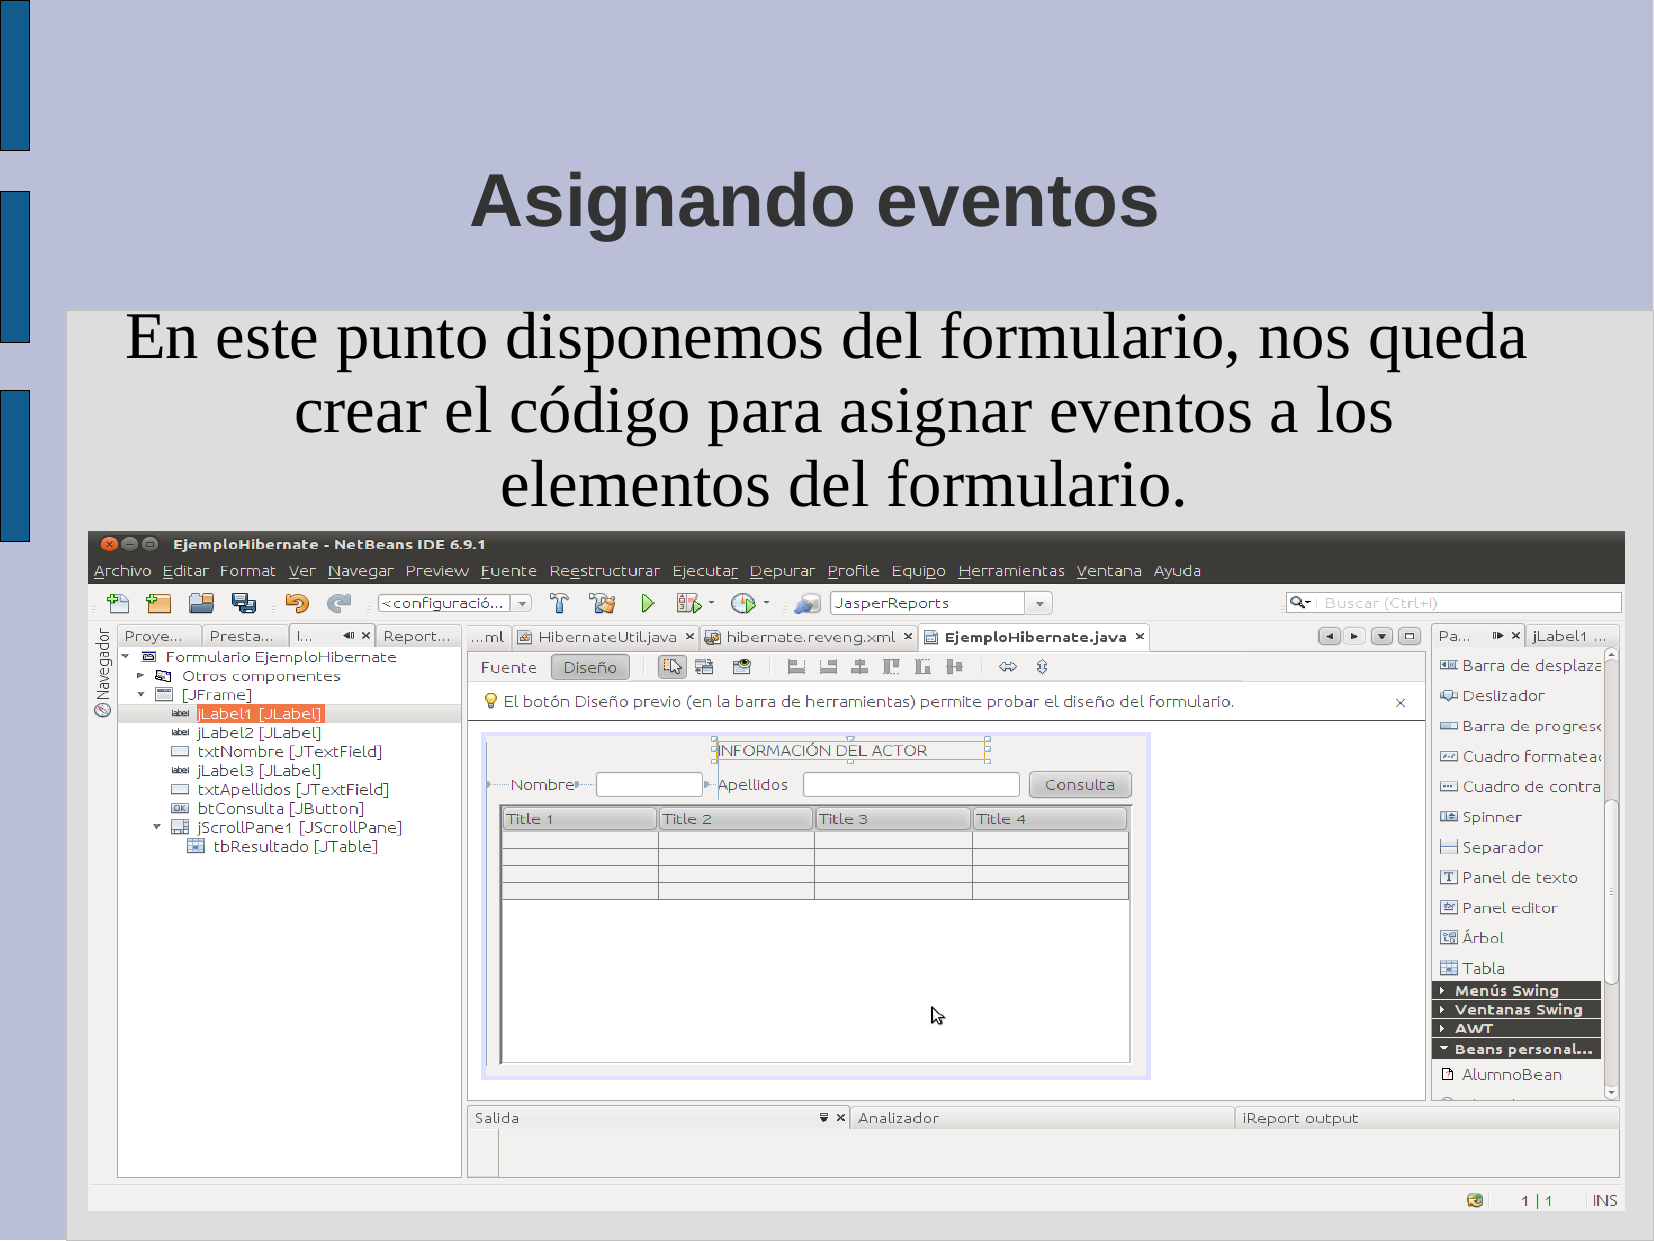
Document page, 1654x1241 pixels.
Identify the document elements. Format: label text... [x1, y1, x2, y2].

subtitle En este punto disponemos del formulario, nos queda crear el código para asignar eventos a los elementos del formulario. [121, 299, 1534, 522]
title Asignando eventos [121, 98, 1534, 291]
picture [88, 531, 1625, 1211]
